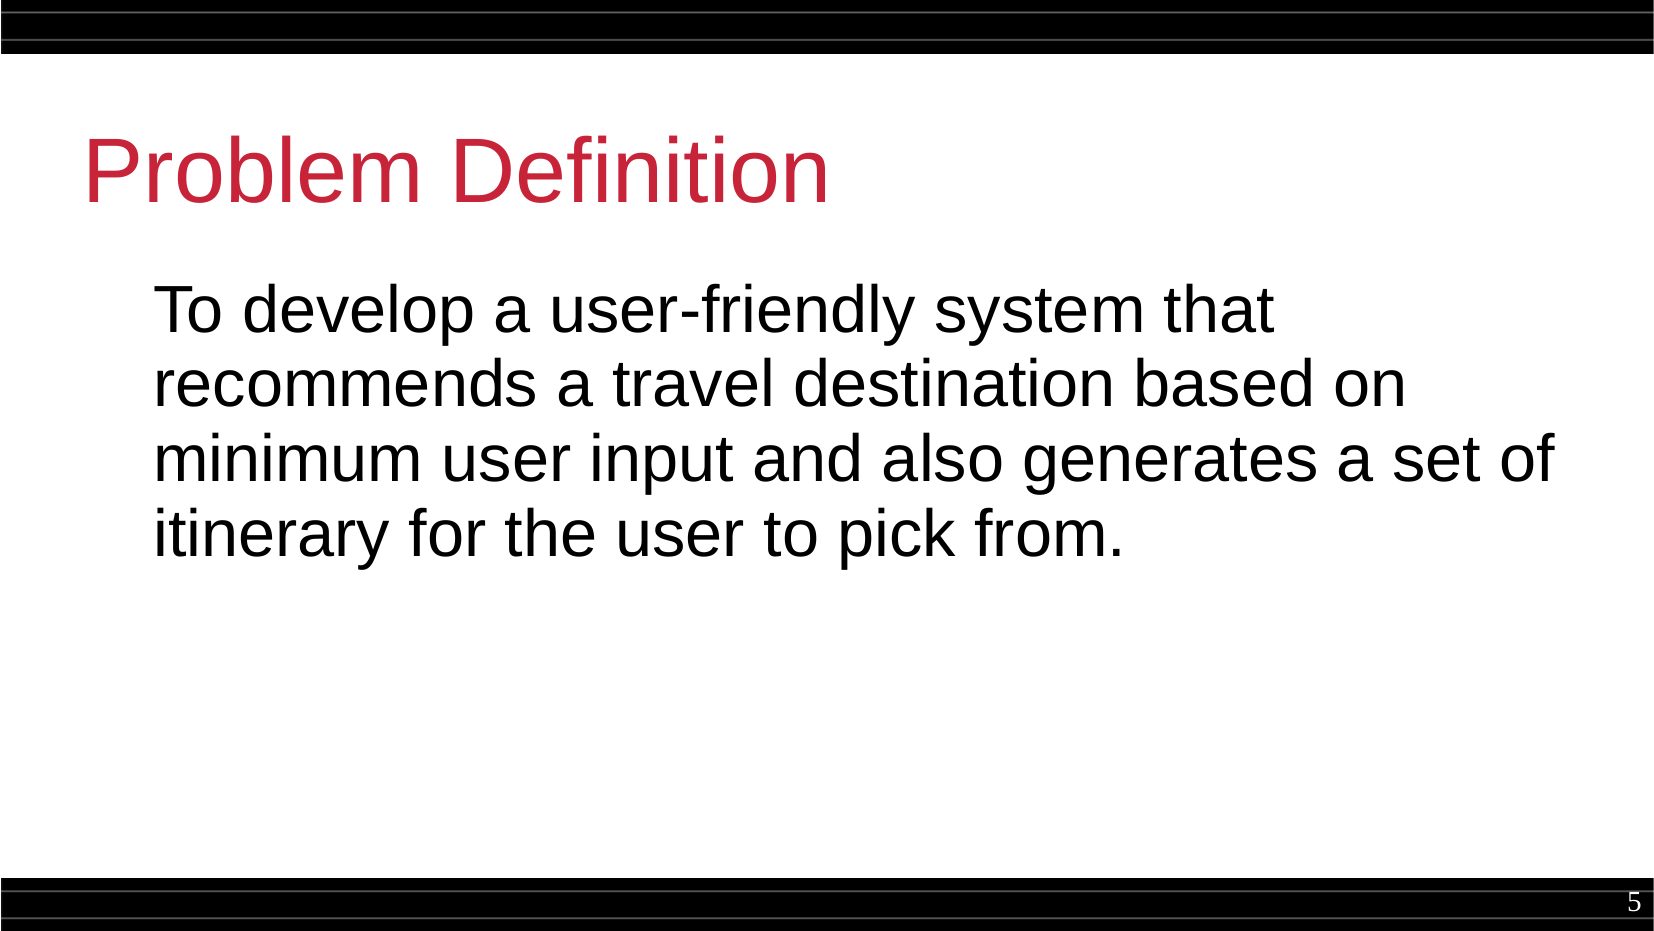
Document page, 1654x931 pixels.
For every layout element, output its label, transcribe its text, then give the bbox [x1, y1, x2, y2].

title Problem Definition [82, 92, 1571, 249]
list To develop a user-friendly system that recommends a travel destination based on minimum user input and also generates a set of itinerary for the user to pick from. [82, 271, 1571, 758]
picture [1, 878, 1654, 931]
picture [1, 0, 1654, 54]
